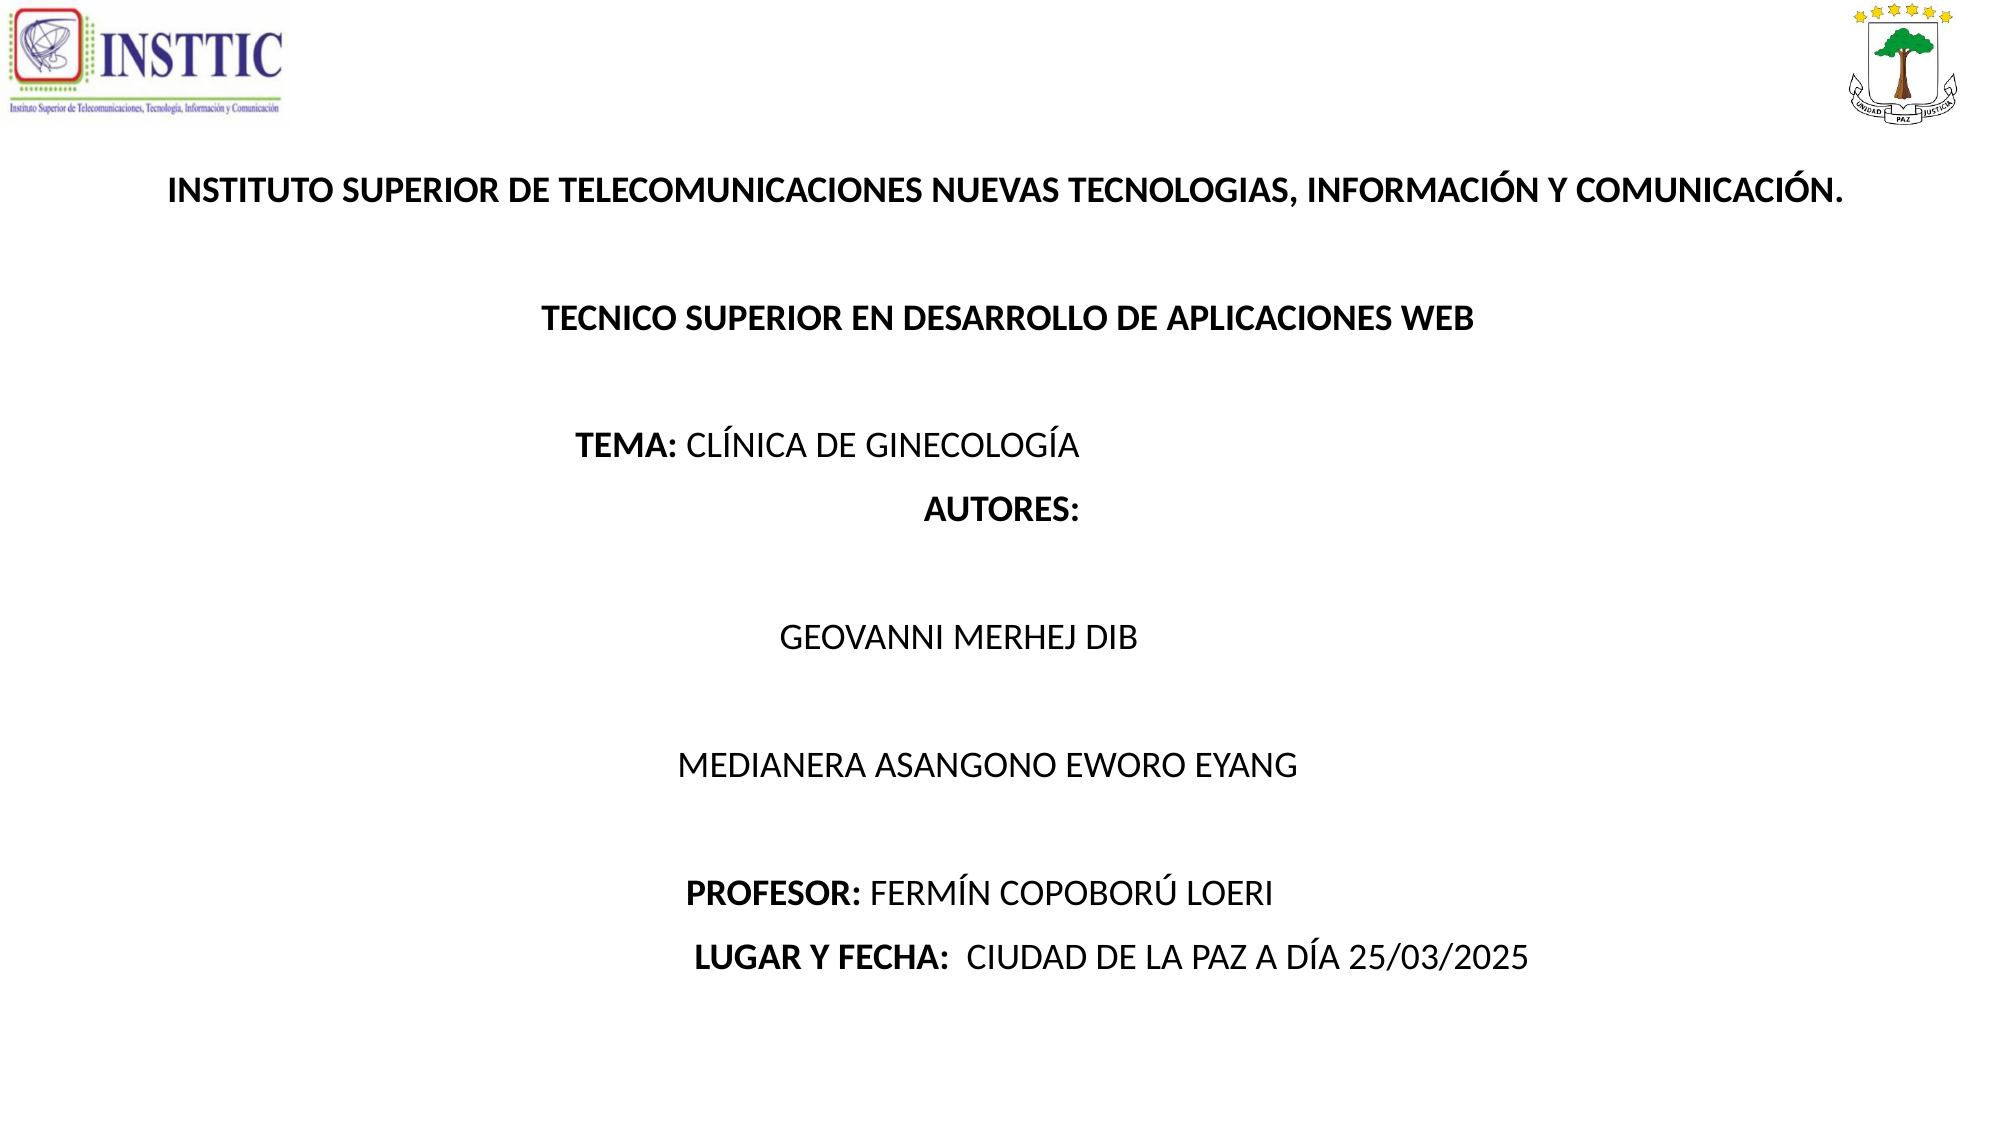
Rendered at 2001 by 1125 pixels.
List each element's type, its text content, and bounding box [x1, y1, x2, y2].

picture [0, 0, 291, 127]
text_box INSTITUTO SUPERIOR DE TELECOMUNICACIONES NUEVAS TECNOLOGIAS, INFORMACIÓN Y COMUNICACIÓN. TECNICO SUPERIOR EN DESARROLLO DE APLICACIONES WEB TEMA: CLÍNICA DE GINECOLOGÍA AUTORES: GEOVANNI MERHEJ DIB MEDIANERA ASANGONO EWORO EYANG PROFESOR: FERMÍN COPOBORÚ LOERI LUGAR Y FECHA: CIUDAD DE LA PAZ A DÍA 25/03/2025 [101, 155, 1920, 1040]
picture [1803, 0, 2000, 129]
